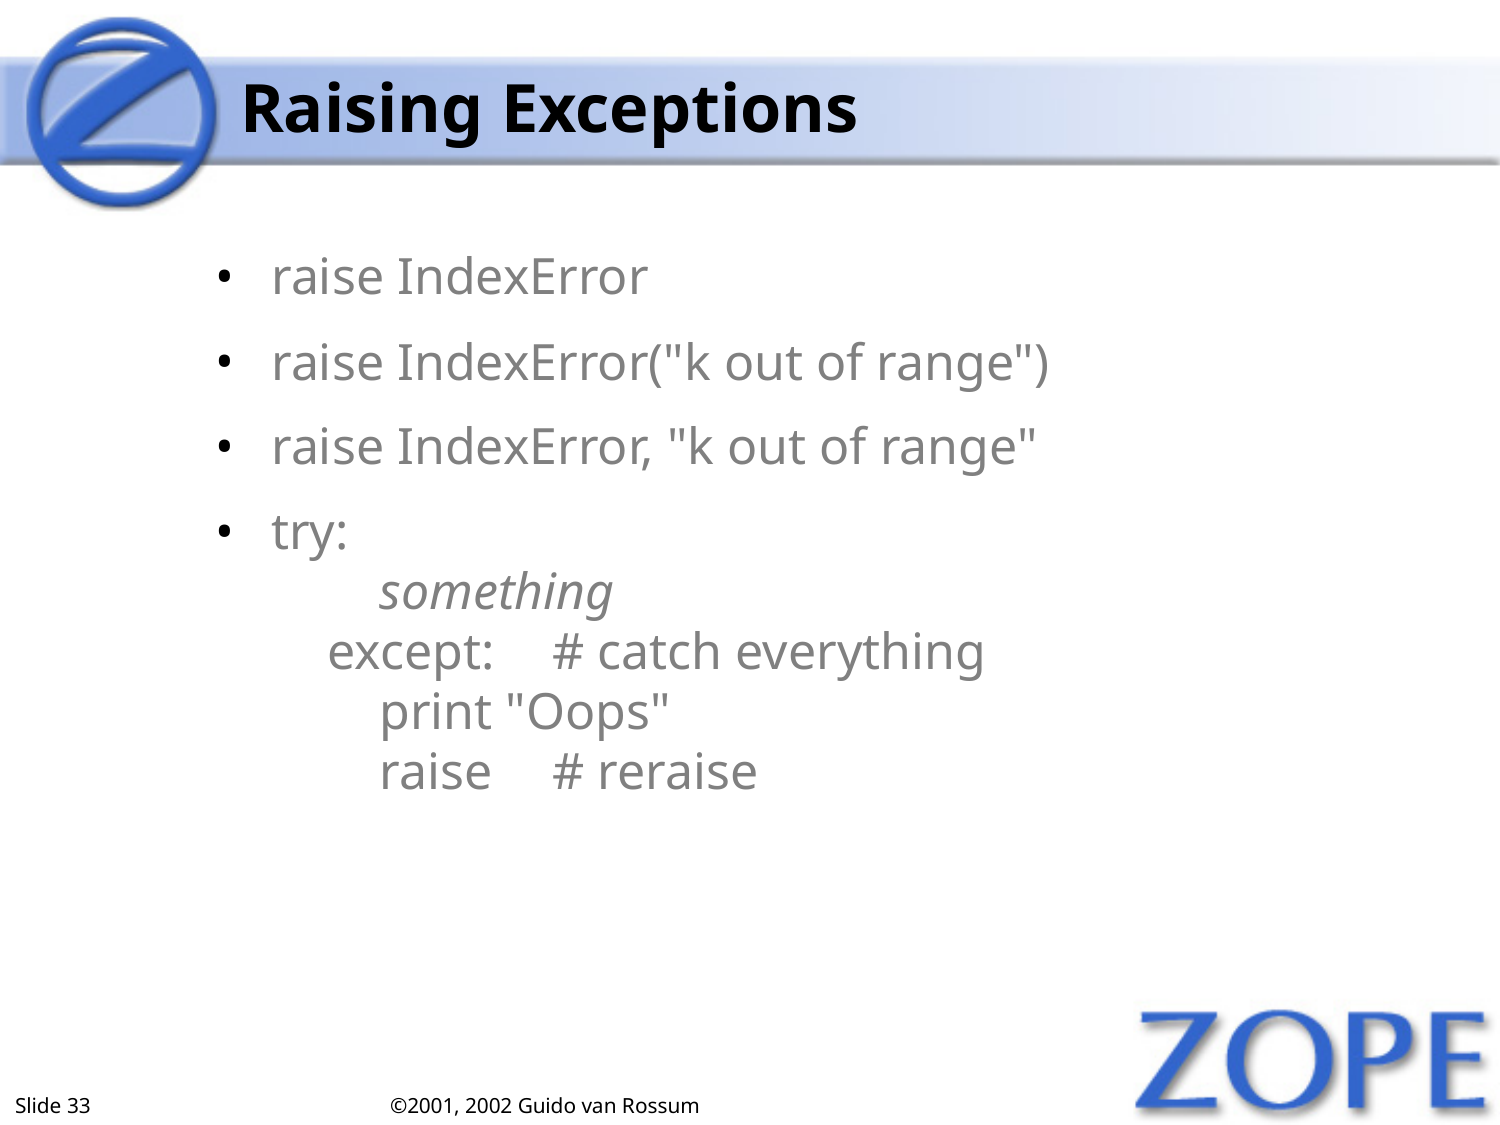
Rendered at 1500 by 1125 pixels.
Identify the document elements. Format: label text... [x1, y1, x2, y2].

title Raising Exceptions [225, 50, 1467, 163]
list raise IndexError raise IndexError("k out of range") raise IndexError, "k out of range" try: something except: # catch everything print "Oops" raise # reraise [200, 237, 1388, 1001]
